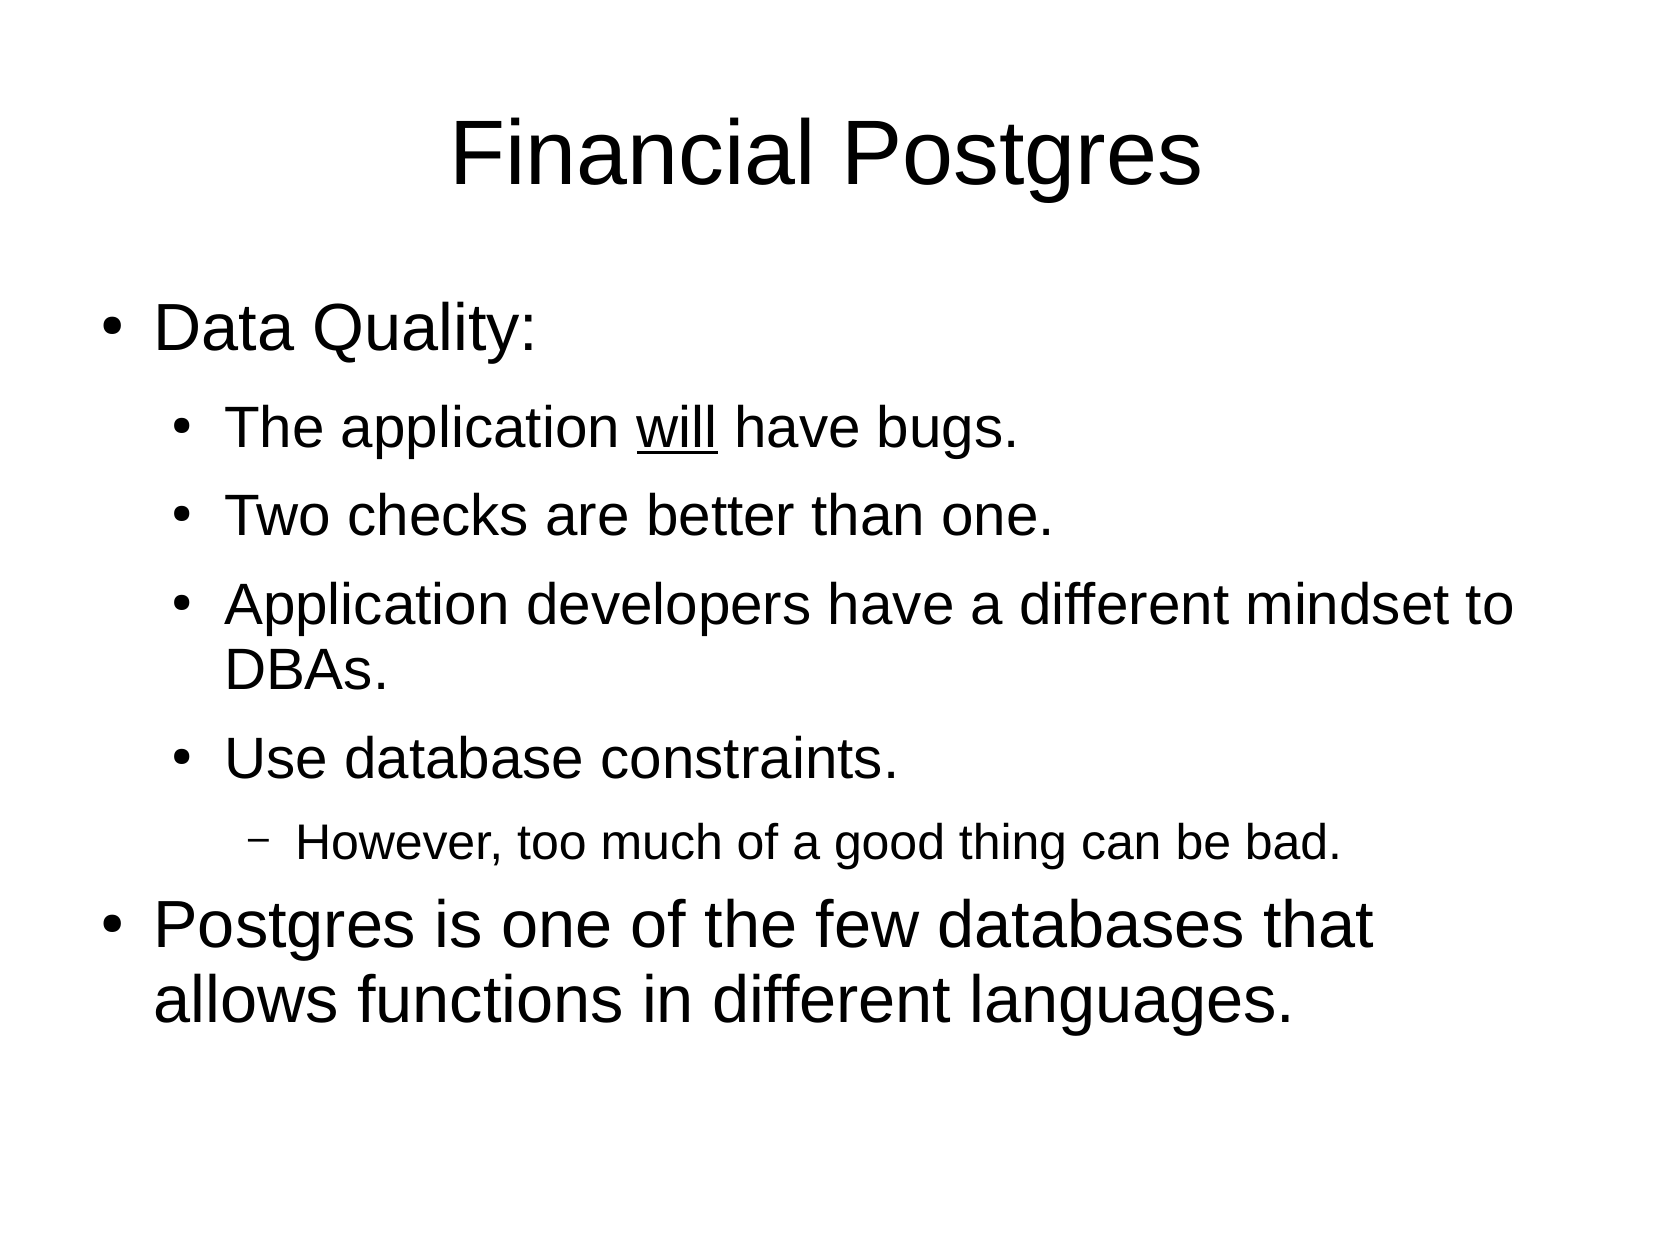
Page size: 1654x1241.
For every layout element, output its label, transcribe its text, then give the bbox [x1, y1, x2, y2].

title Financial Postgres [82, 56, 1571, 250]
list Data Quality: The application will have bugs. Two checks are better than one. Application developers have a different mindset to DBAs. Use database constraints. However, too much of a good thing can be bad. Postgres is one of the few databases that allows functions in different languages. [82, 290, 1571, 1109]
